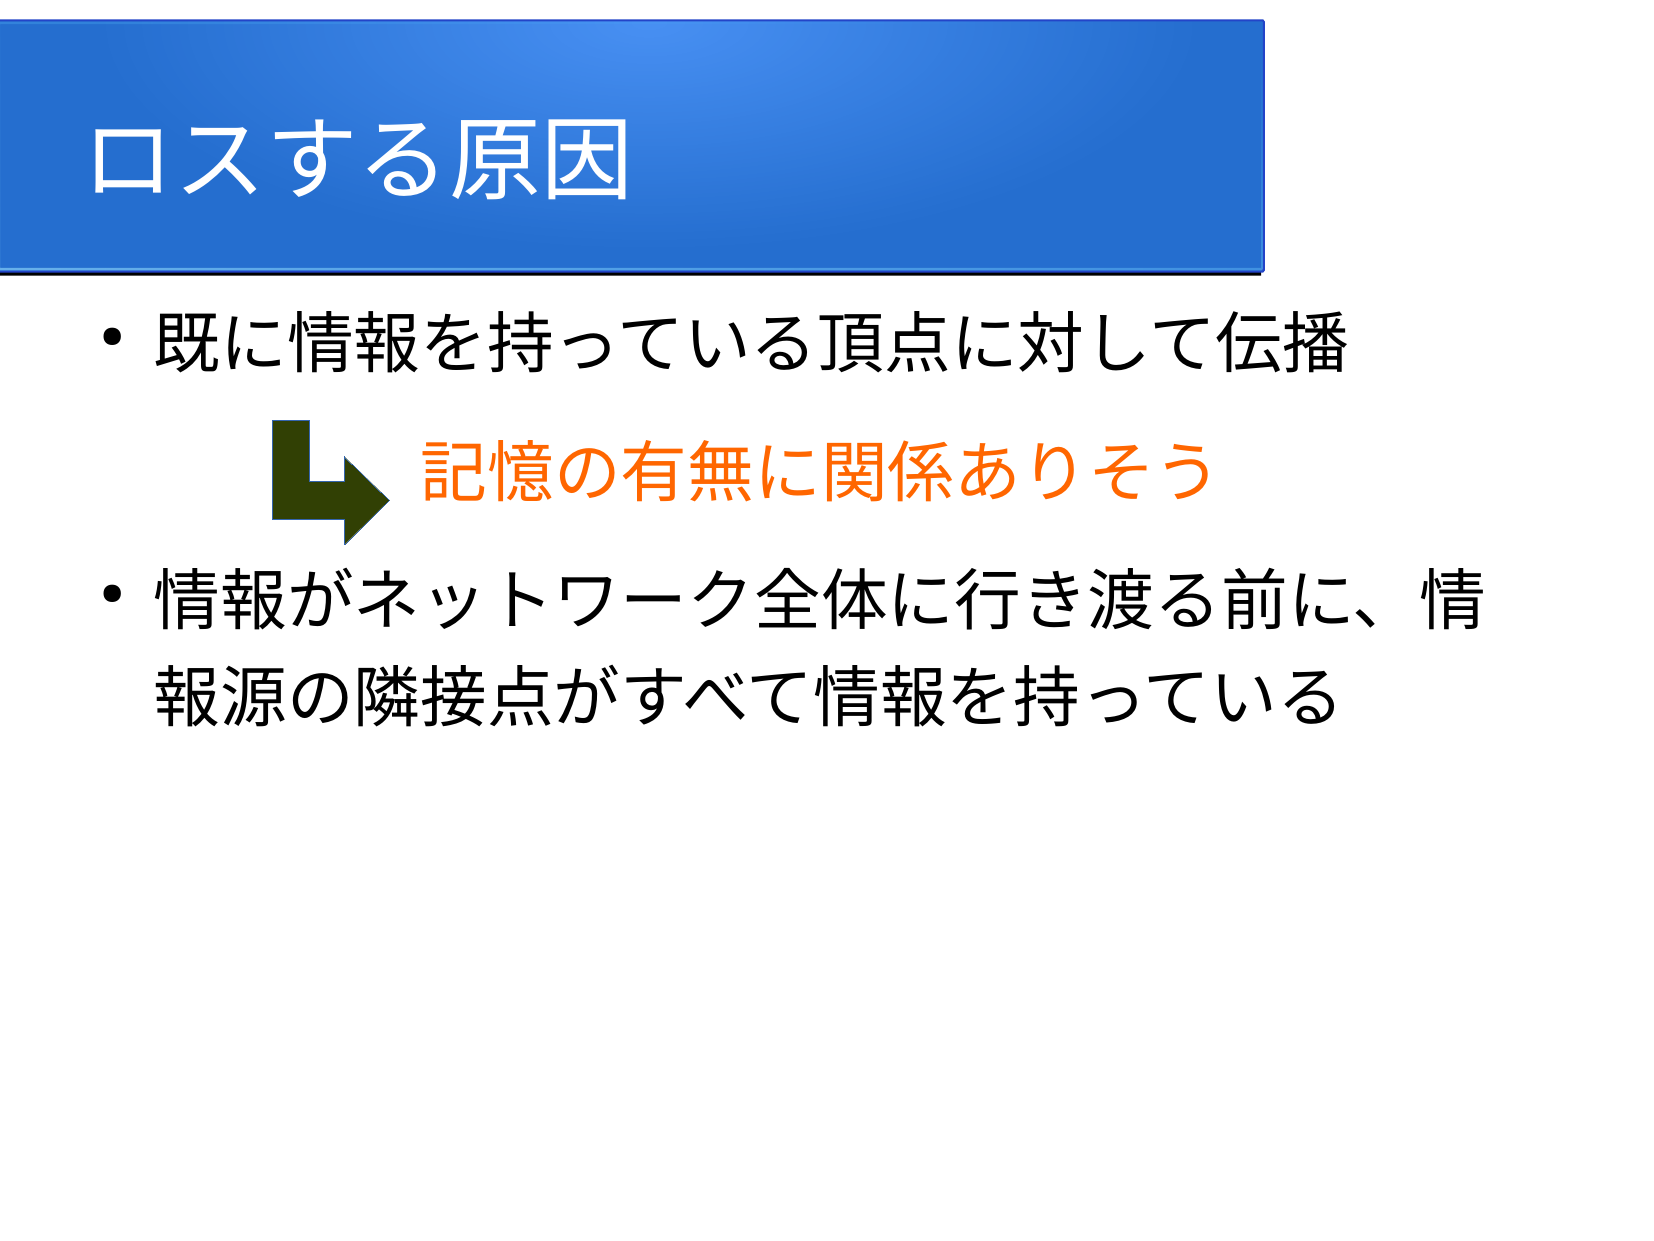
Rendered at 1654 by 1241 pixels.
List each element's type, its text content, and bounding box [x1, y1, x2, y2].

list 既に情報を持っている頂点に対して伝播 記憶の有無に関係ありそう 情報がネットワーク全体に行き渡る前に、情報源の隣接点がすべて情報を持っている [82, 290, 1538, 1010]
title ロスする原因 [82, 49, 1250, 257]
text_box [272, 420, 390, 545]
